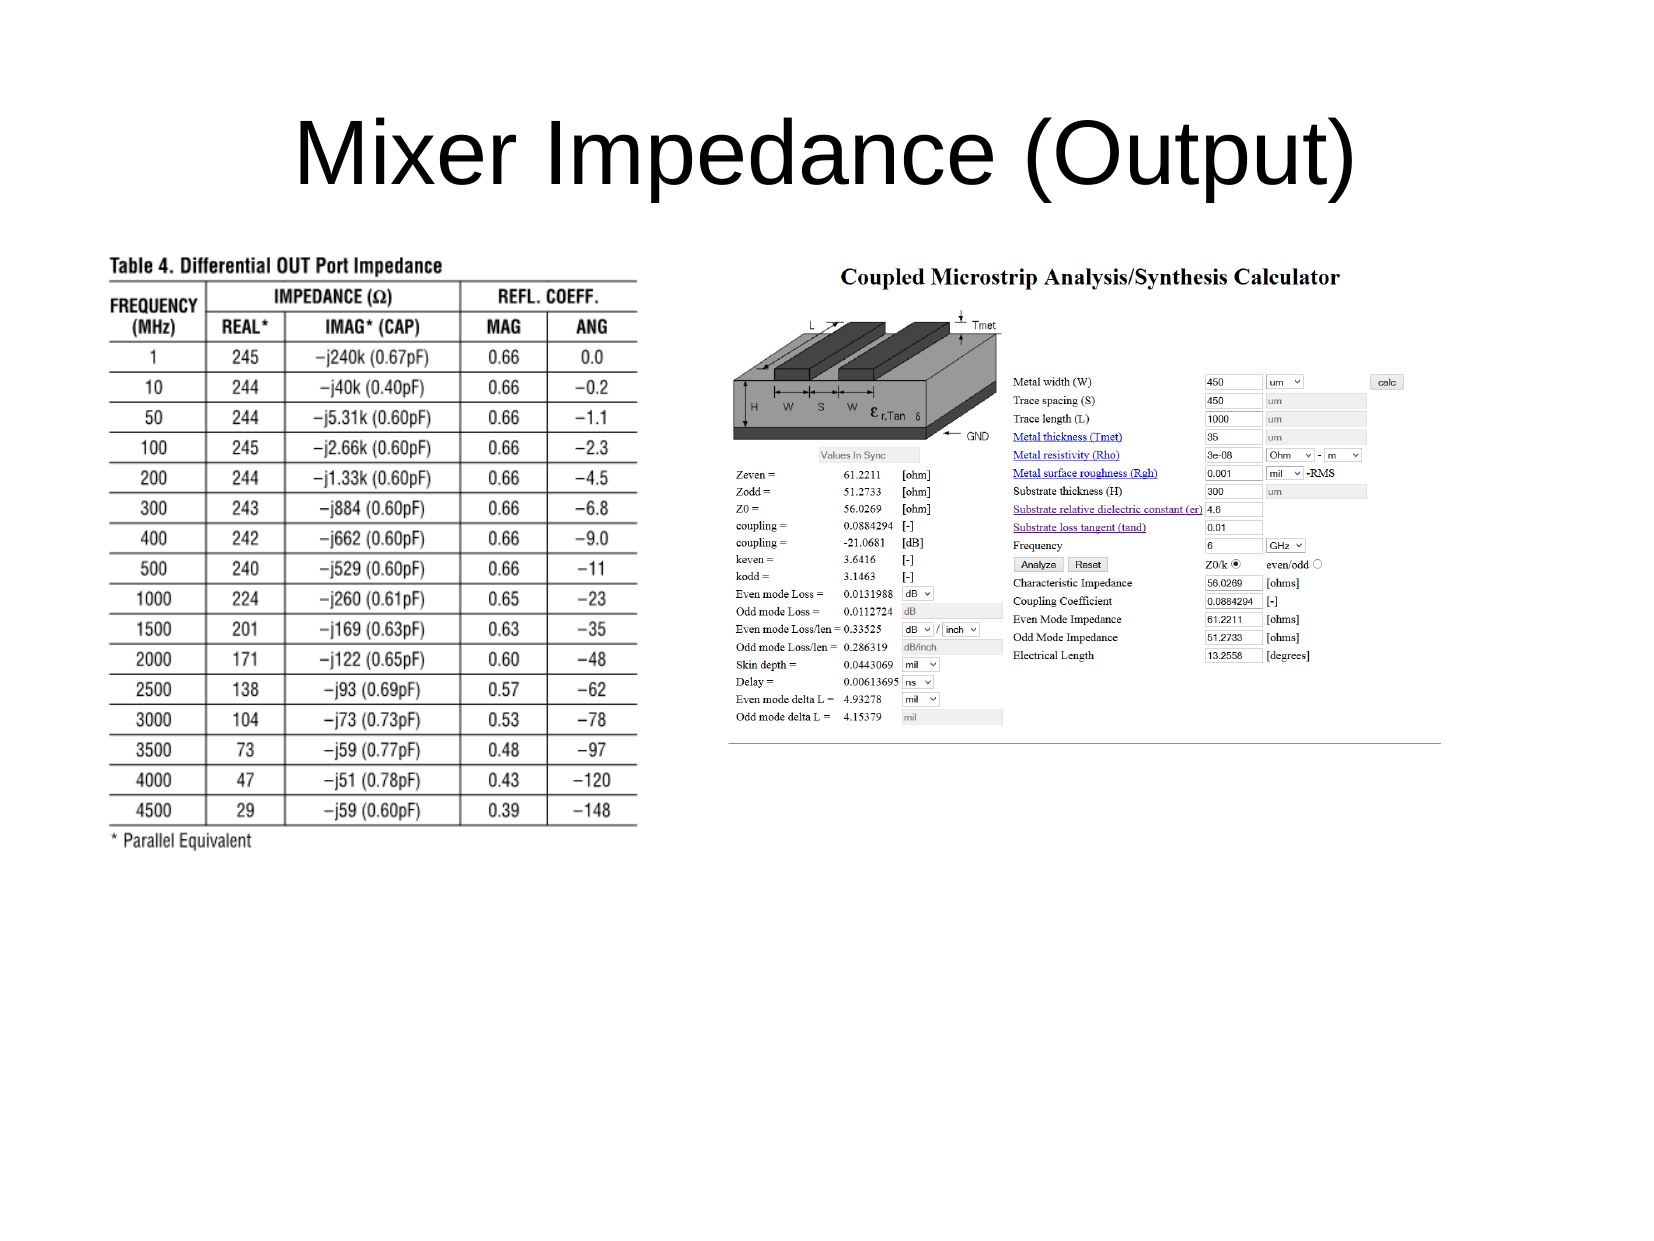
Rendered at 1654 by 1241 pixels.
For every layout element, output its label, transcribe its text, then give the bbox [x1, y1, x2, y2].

picture [726, 256, 1441, 753]
picture [106, 250, 652, 863]
title Mixer Impedance (Output) [82, 49, 1571, 257]
